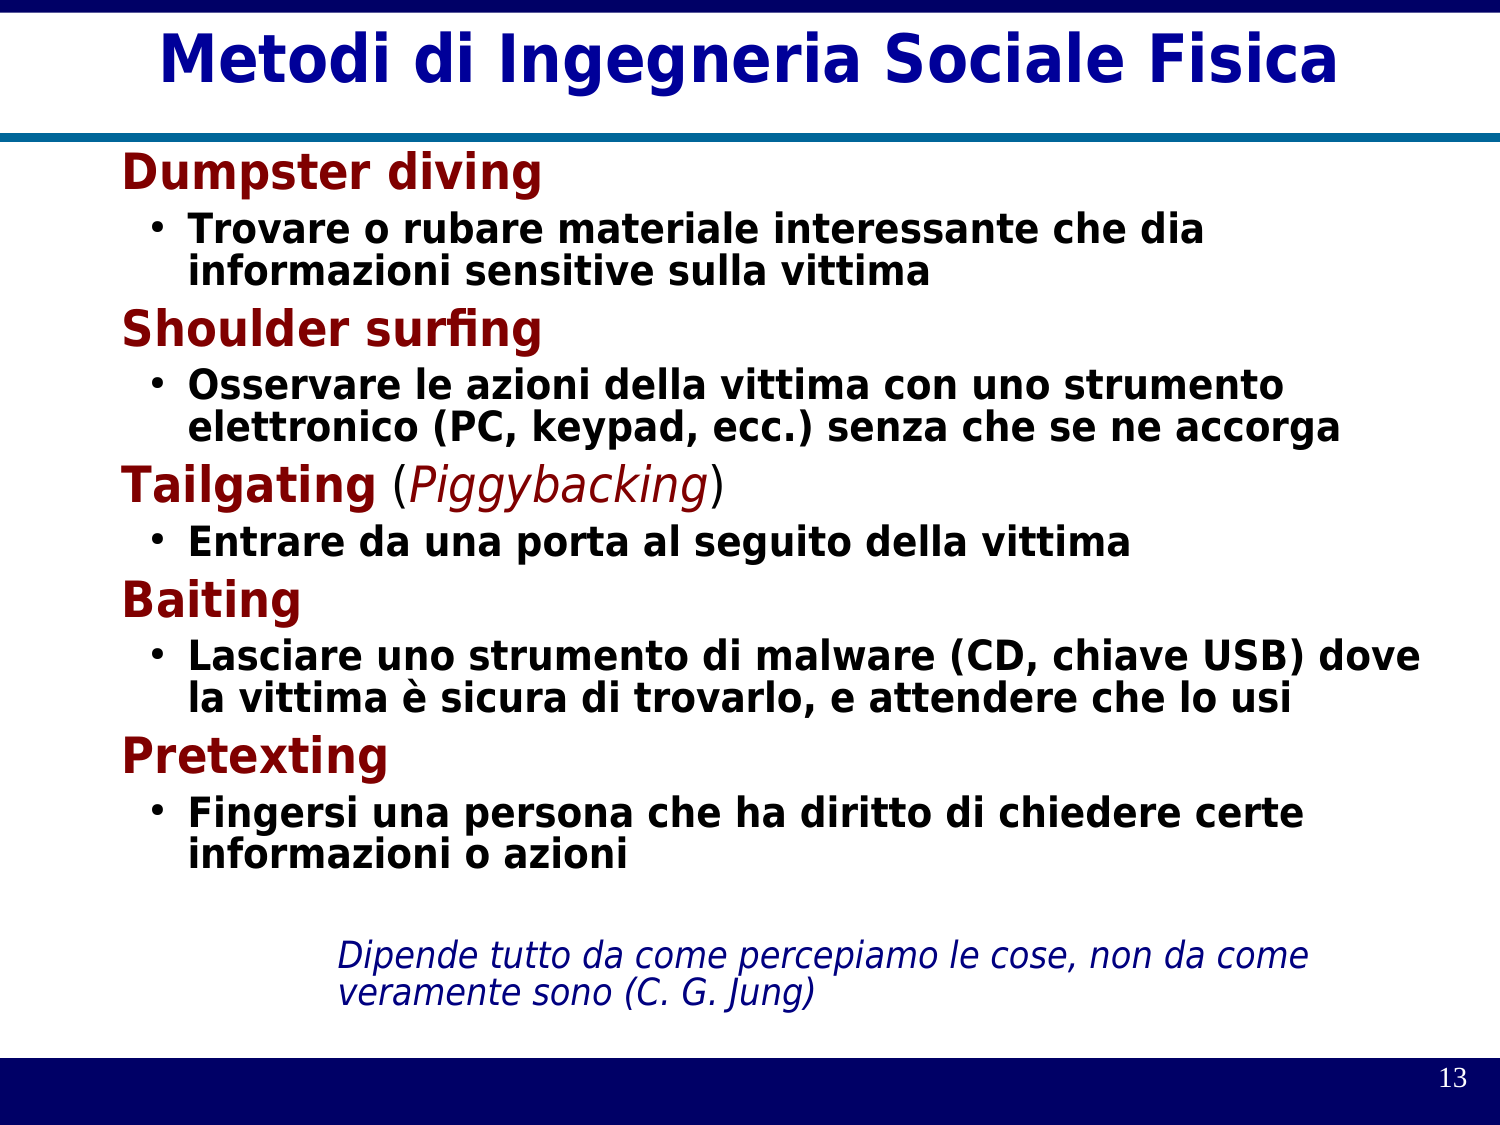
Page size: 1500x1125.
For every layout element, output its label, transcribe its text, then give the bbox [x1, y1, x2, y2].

list Dumpster diving Trovare o rubare materiale interessante che dia informazioni sensitive sulla vittima Shoulder surfing Osservare le azioni della vittima con uno strumento elettronico (PC, keypad, ecc.) senza che se ne accorga Tailgating (Piggybacking) Entrare da una porta al seguito della vittima Baiting Lasciare uno strumento di malware (CD, chiave USB) dove la vittima è sicura di trovarlo, e attendere che lo usi Pretexting Fingersi una persona che ha diritto di chiedere certe informazioni o azioni Dipende tutto da come percepiamo le cose, non da come veramente sono (C. G. Jung) [0, 150, 1438, 1022]
title Metodi di Ingegneria Sociale Fisica [62, 0, 1438, 126]
